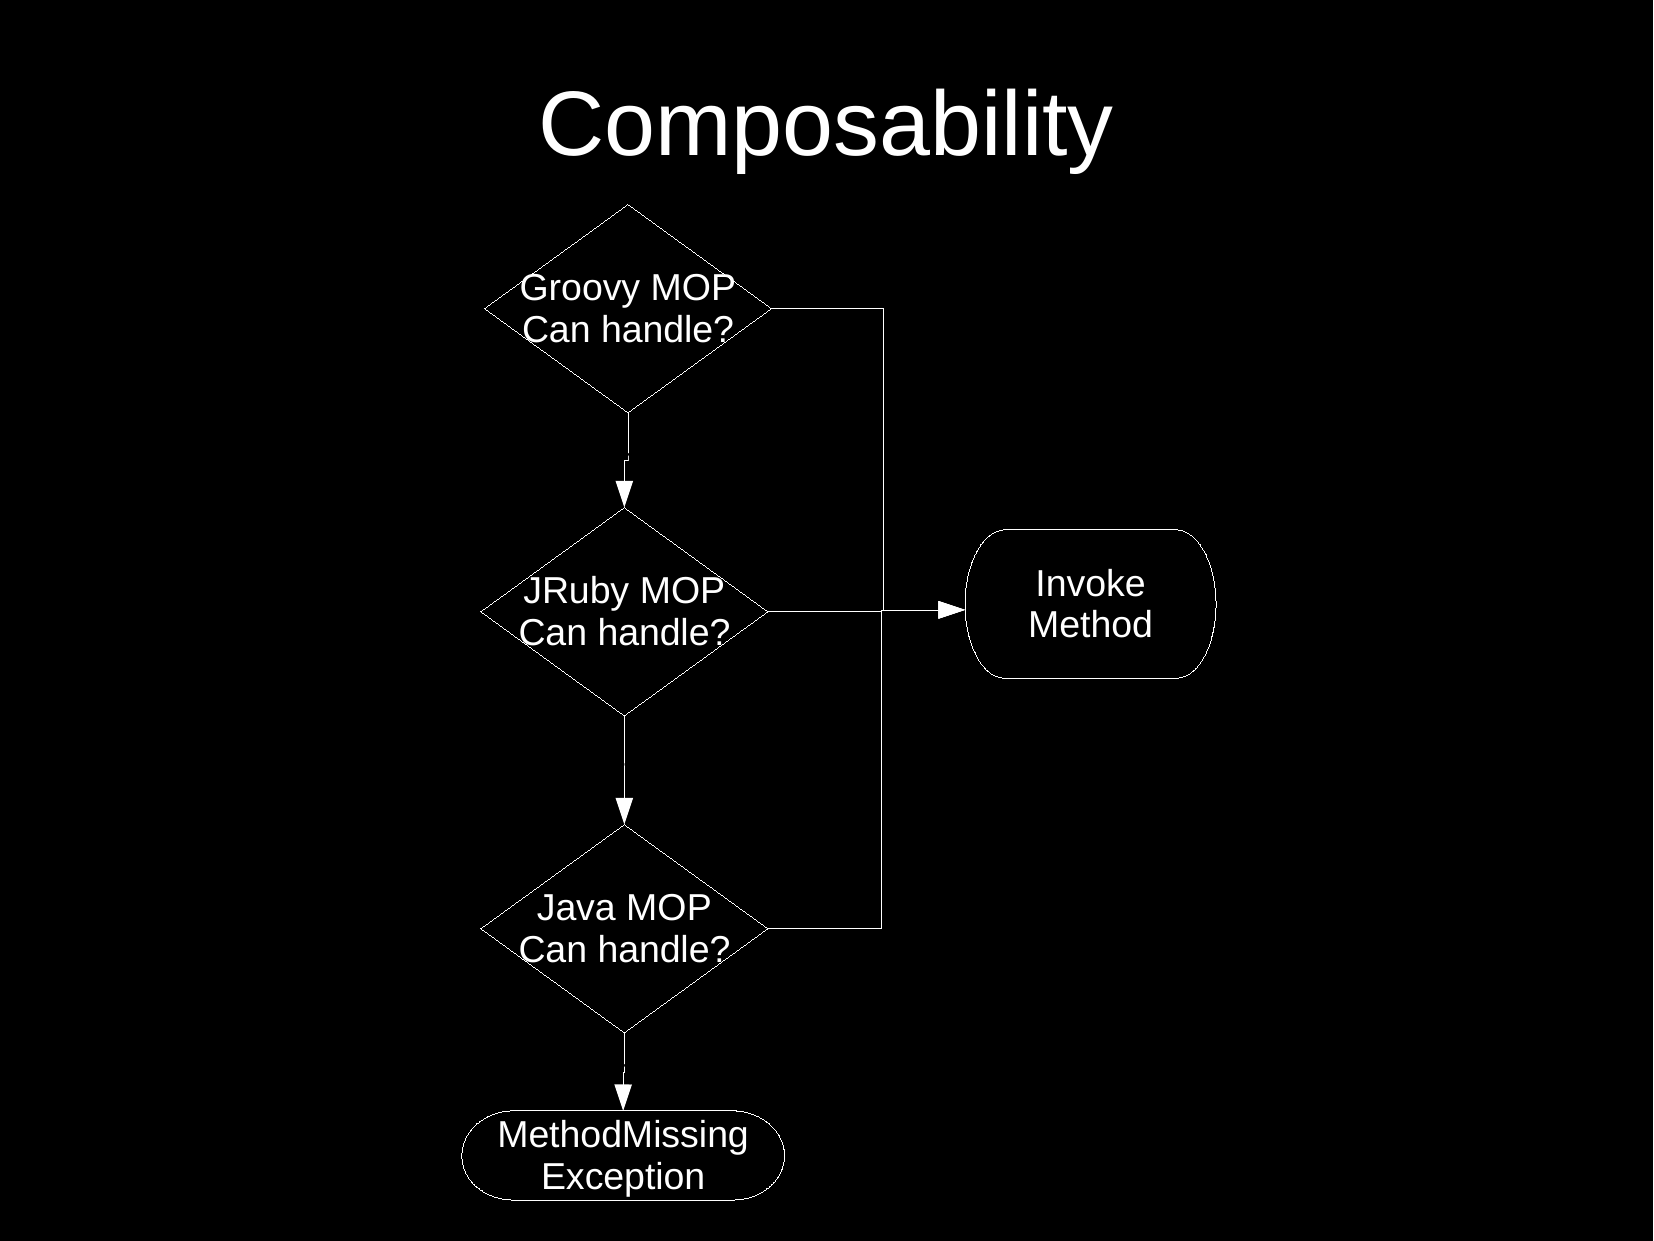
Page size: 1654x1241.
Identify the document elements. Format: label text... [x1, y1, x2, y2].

text_box Groovy MOP Can handle? [484, 204, 771, 413]
text_box JRuby MOP Can handle? [480, 507, 768, 716]
title Composability [82, 27, 1571, 220]
text_box MethodMissing Exception [461, 1110, 785, 1201]
text_box Java MOP Can handle? [480, 824, 768, 1033]
text_box Invoke Method [965, 529, 1217, 679]
